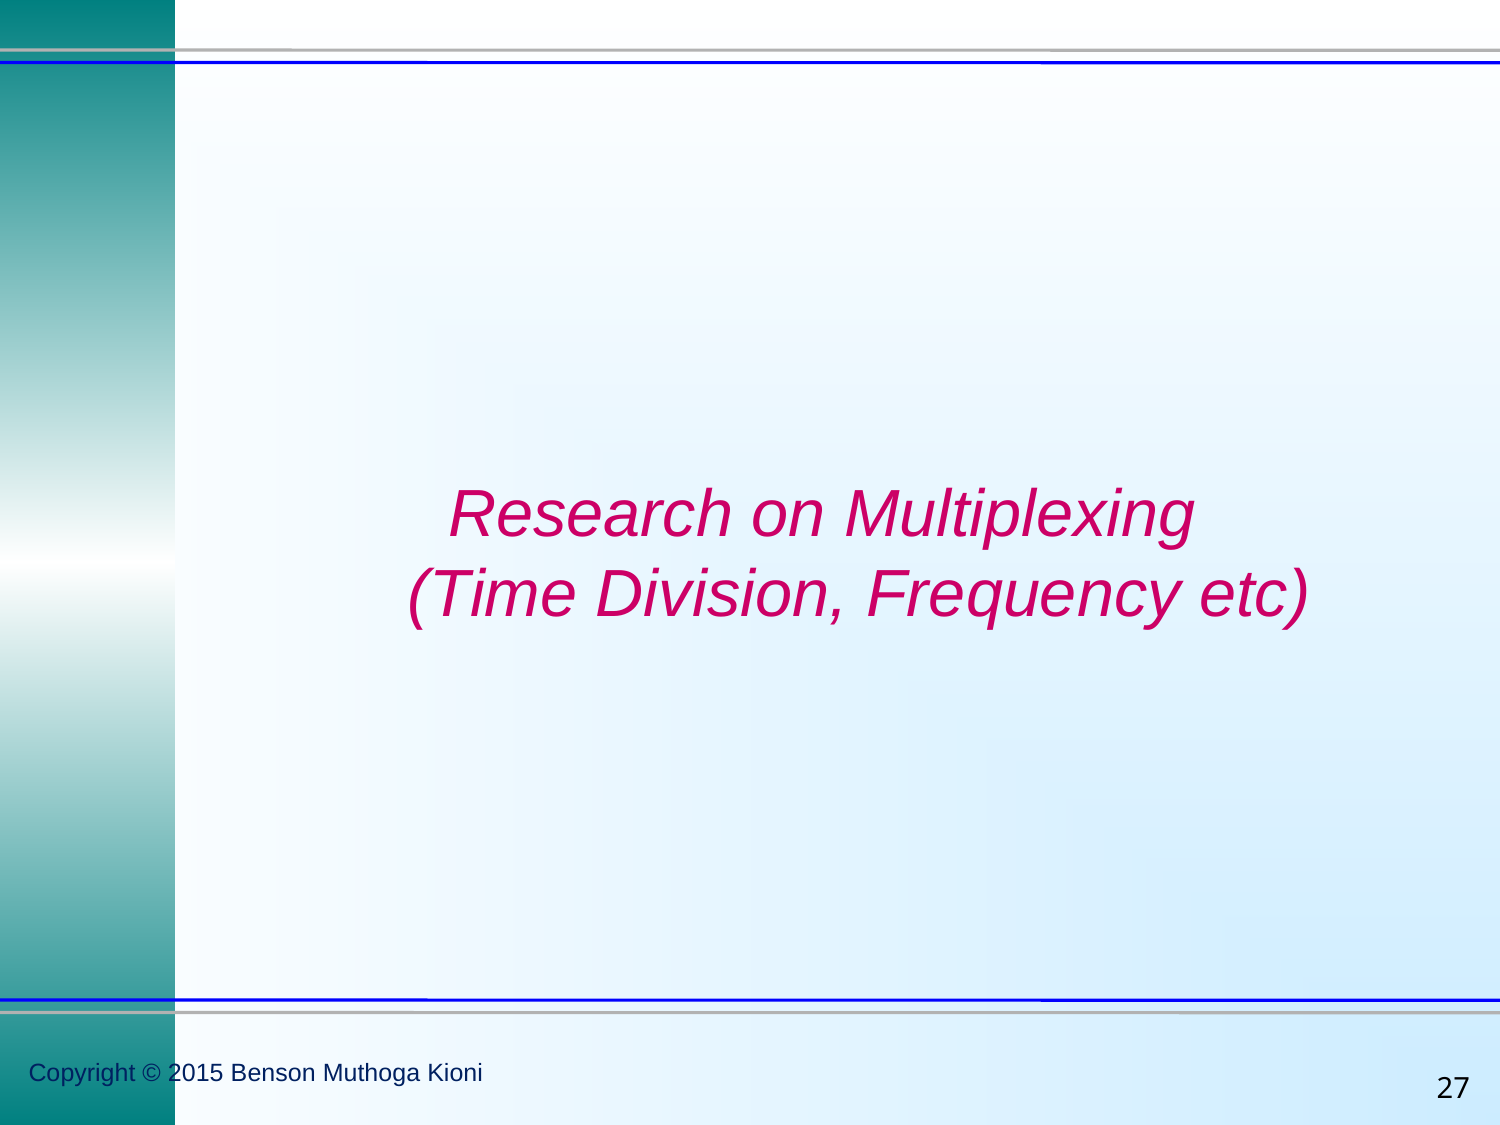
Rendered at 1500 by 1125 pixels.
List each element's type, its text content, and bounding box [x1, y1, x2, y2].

text_box Research on Multiplexing (Time Division, Frequency etc) [212, 149, 1450, 951]
picture [175, 1015, 1500, 1125]
picture [175, 0, 1500, 48]
picture [175, 65, 1500, 998]
picture [175, 52, 1500, 61]
picture [175, 1002, 1500, 1011]
